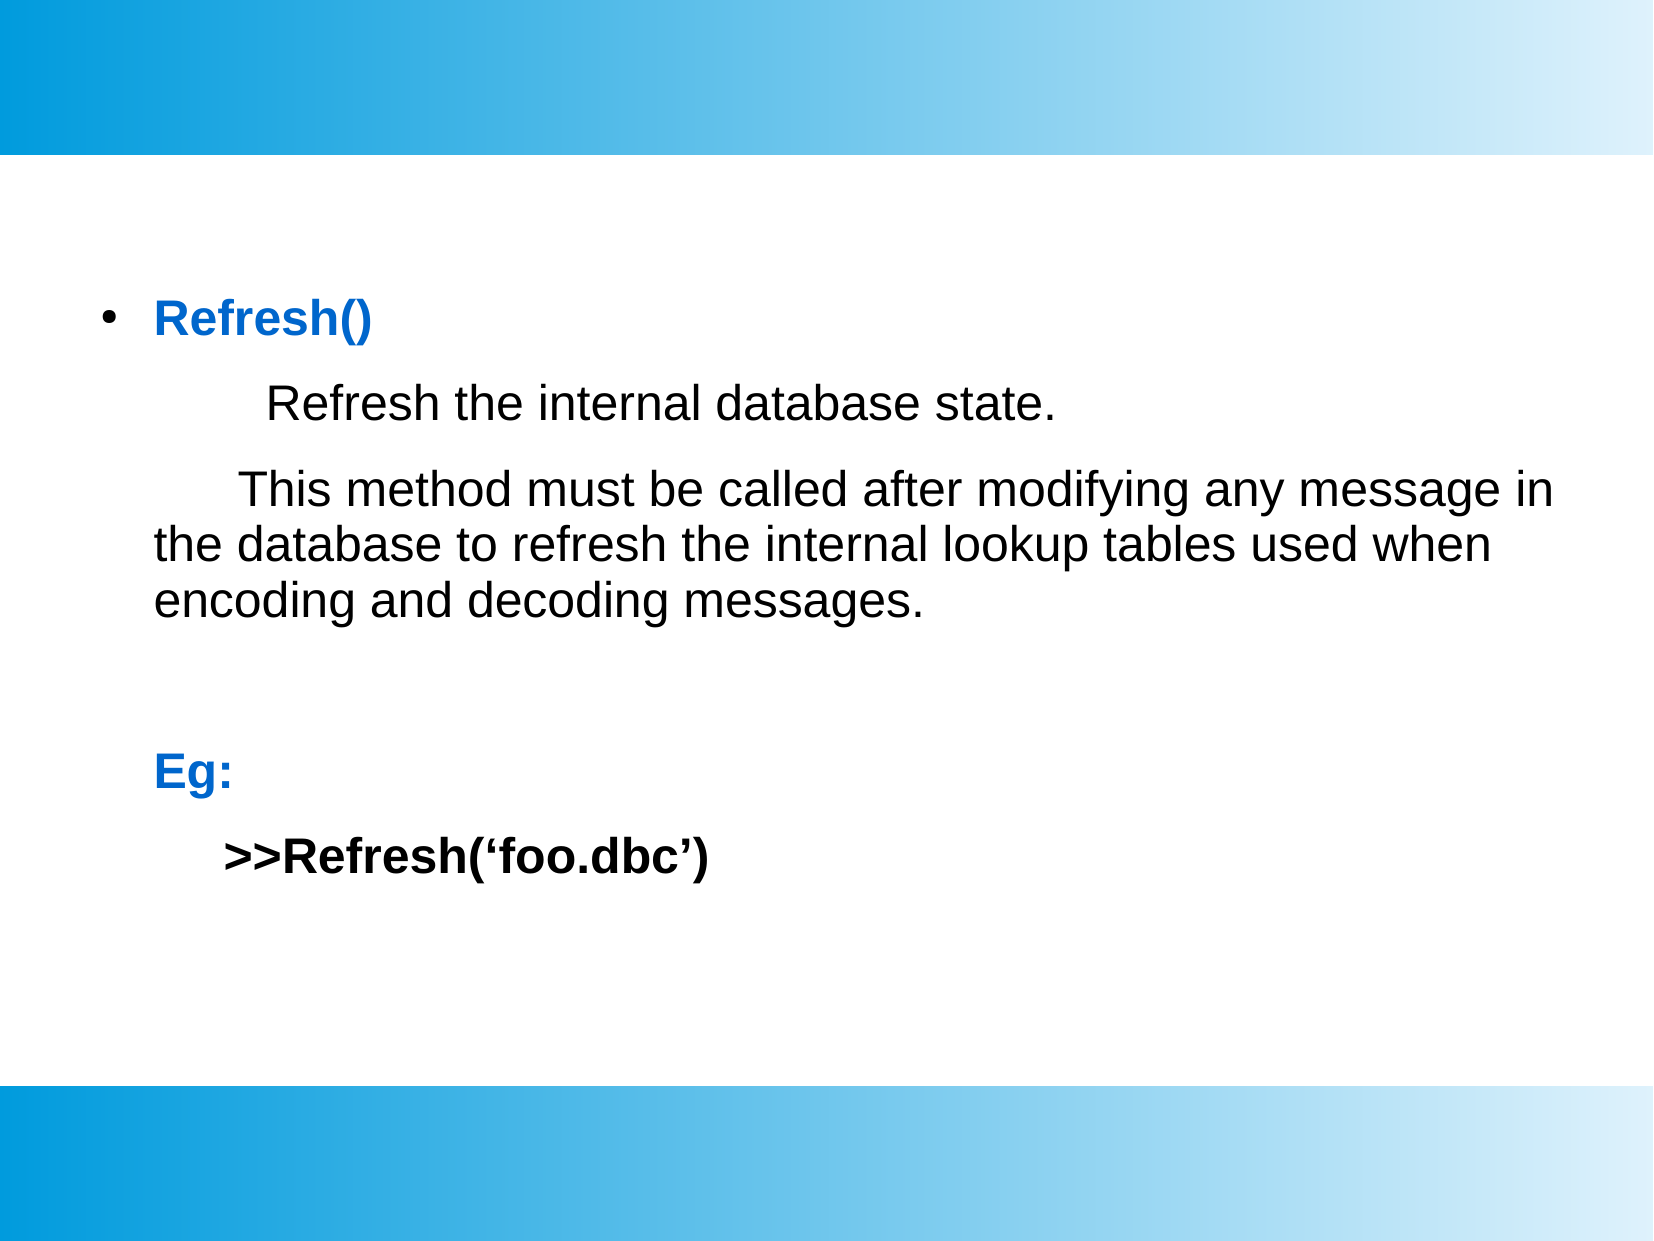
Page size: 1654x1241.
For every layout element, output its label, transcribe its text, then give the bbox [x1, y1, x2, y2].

list Refresh() Refresh the internal database state. This method must be called after modifying any message in the database to refresh the internal lookup tables used when encoding and decoding messages. Eg: >>Refresh(‘foo.dbc’) [82, 290, 1571, 1010]
